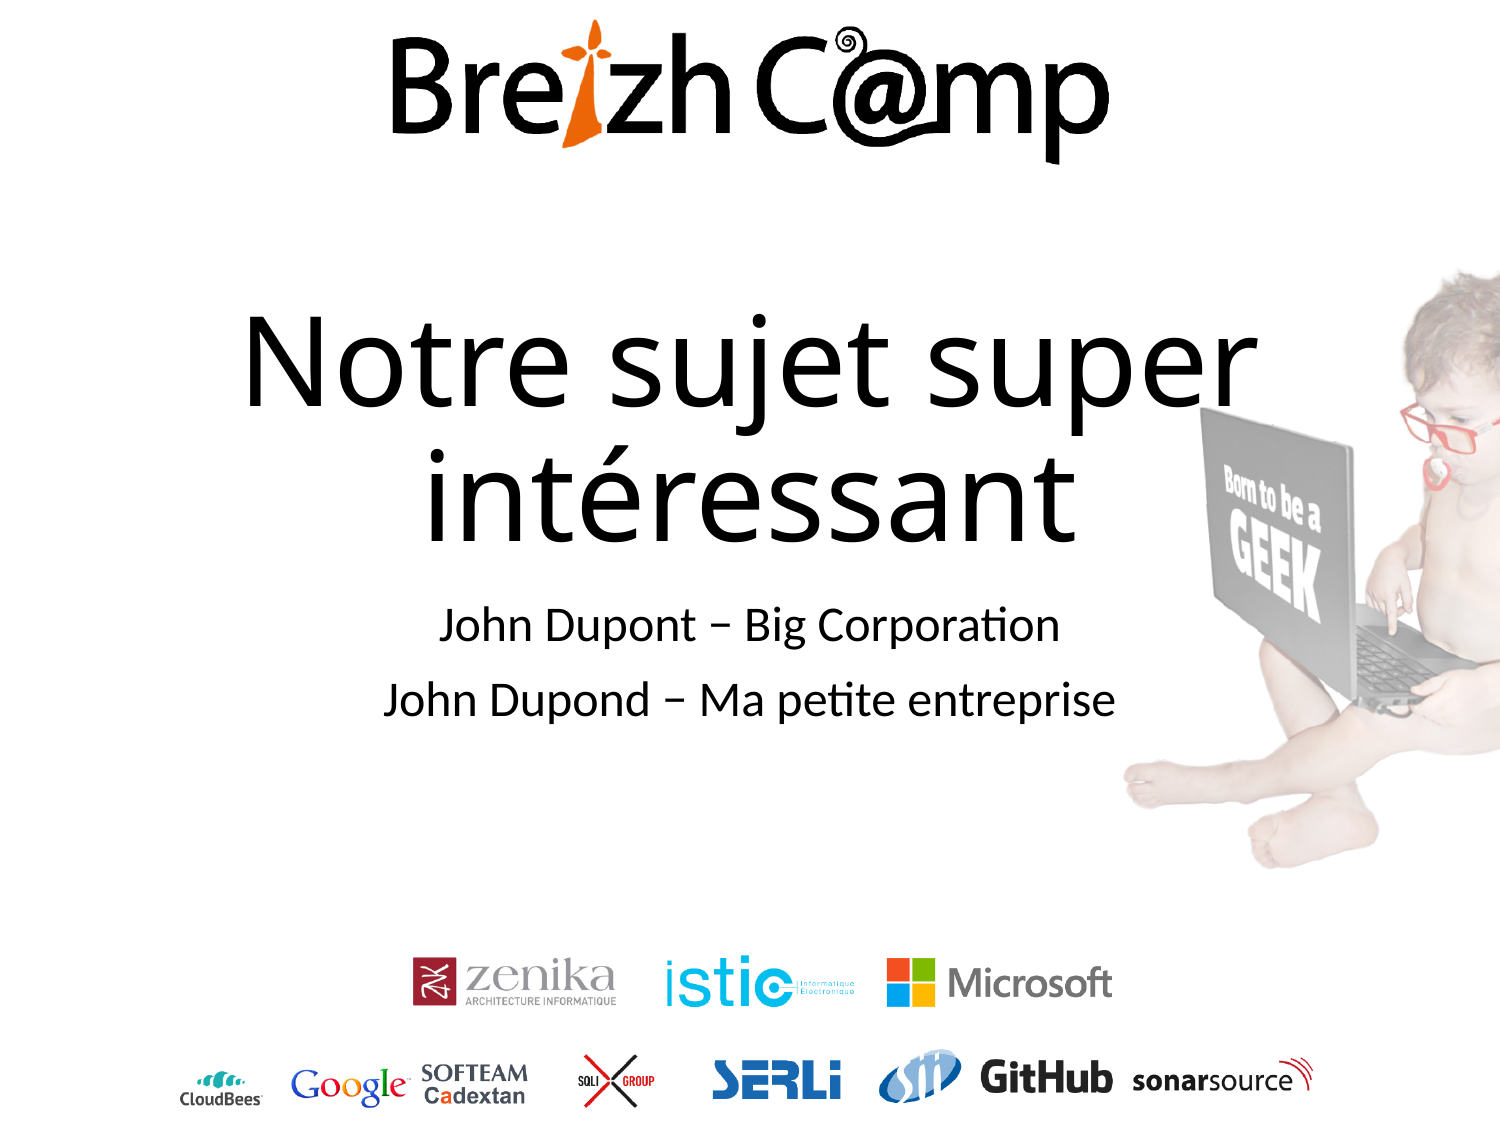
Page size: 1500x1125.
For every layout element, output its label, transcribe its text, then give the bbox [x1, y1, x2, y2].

picture [388, 18, 1112, 169]
picture [1039, 257, 1500, 894]
picture [167, 929, 1333, 1125]
subtitle John Dupont − Big Corporation John Dupond − Ma petite entreprise [187, 590, 1313, 863]
title Notre sujet super intéressant [67, 184, 1433, 576]
